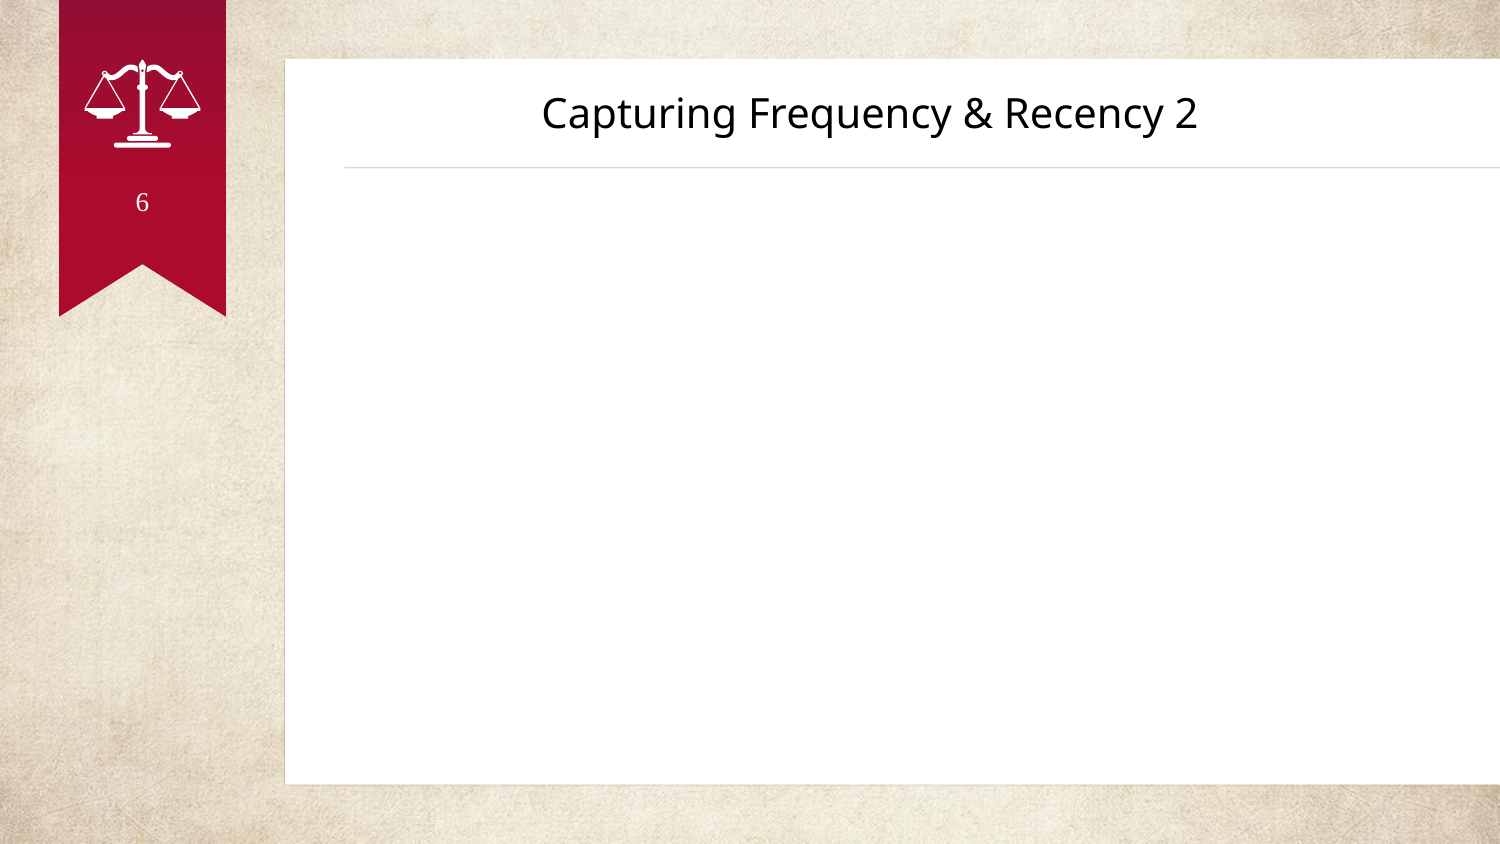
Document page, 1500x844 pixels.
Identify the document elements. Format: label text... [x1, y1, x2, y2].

text_box <number> [58, 167, 226, 233]
text_box Capturing Frequency & Recency 2 [420, 75, 1321, 151]
picture [0, 0, 1500, 844]
